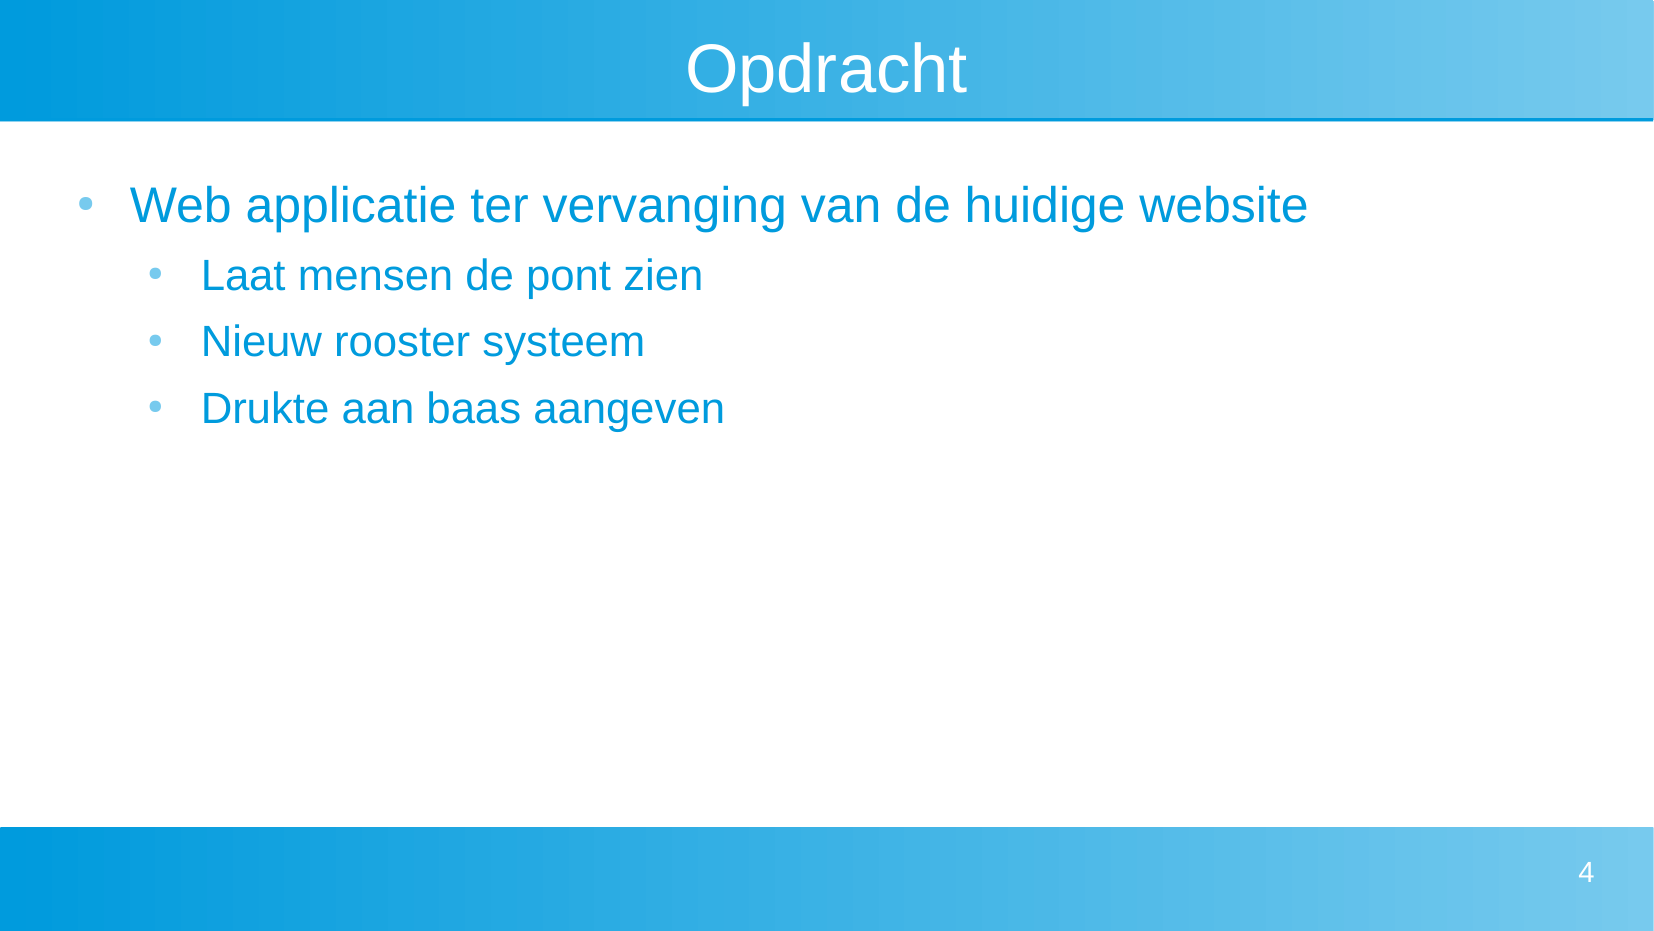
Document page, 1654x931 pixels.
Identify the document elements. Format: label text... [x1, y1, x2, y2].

list Web applicatie ter vervanging van de huidige website Laat mensen de pont zien Nieuw rooster systeem Drukte aan baas aangeven [59, 177, 1595, 768]
title Opdracht [59, 29, 1595, 108]
